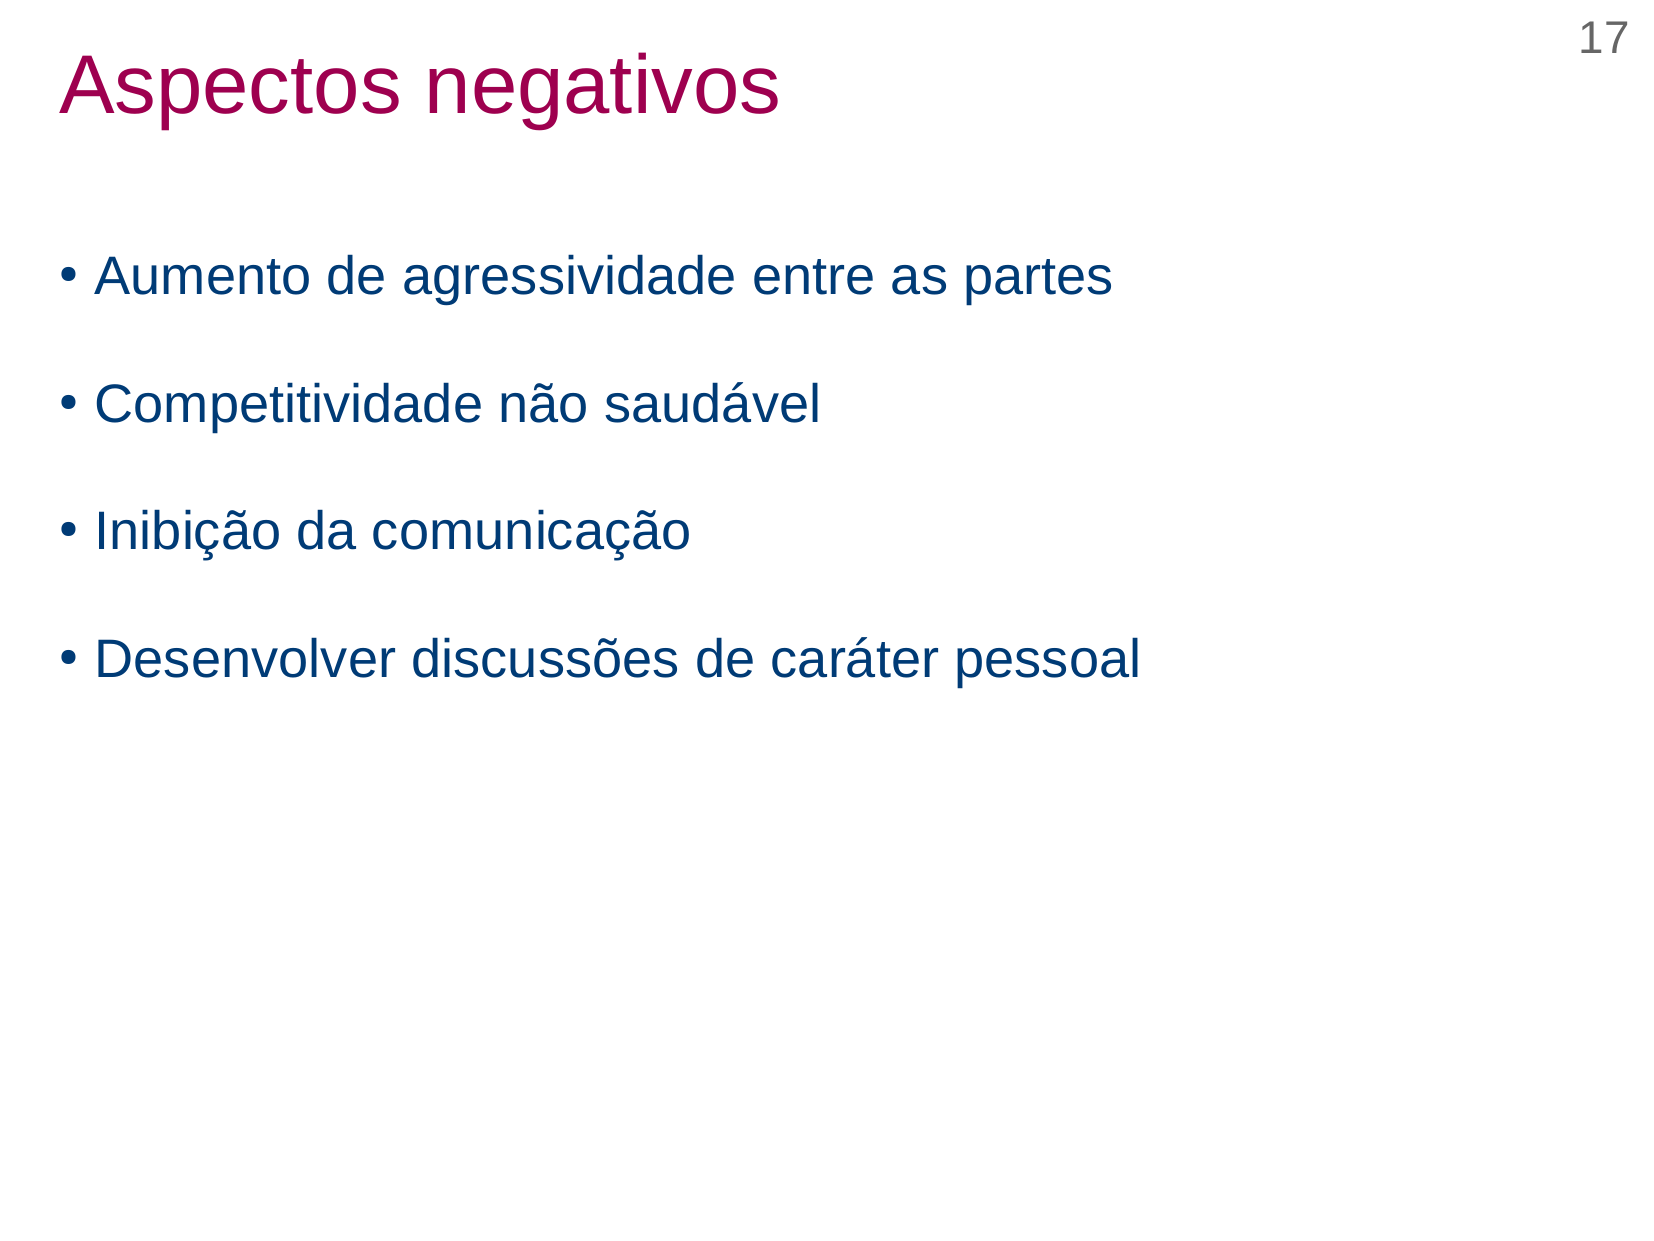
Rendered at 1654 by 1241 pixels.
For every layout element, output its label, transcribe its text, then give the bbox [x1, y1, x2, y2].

title Aspectos negativos [59, 29, 1595, 148]
list Aumento de agressividade entre as partes Competitividade não saudável Inibição da comunicação Desenvolver discussões de caráter pessoal [59, 236, 1595, 1211]
